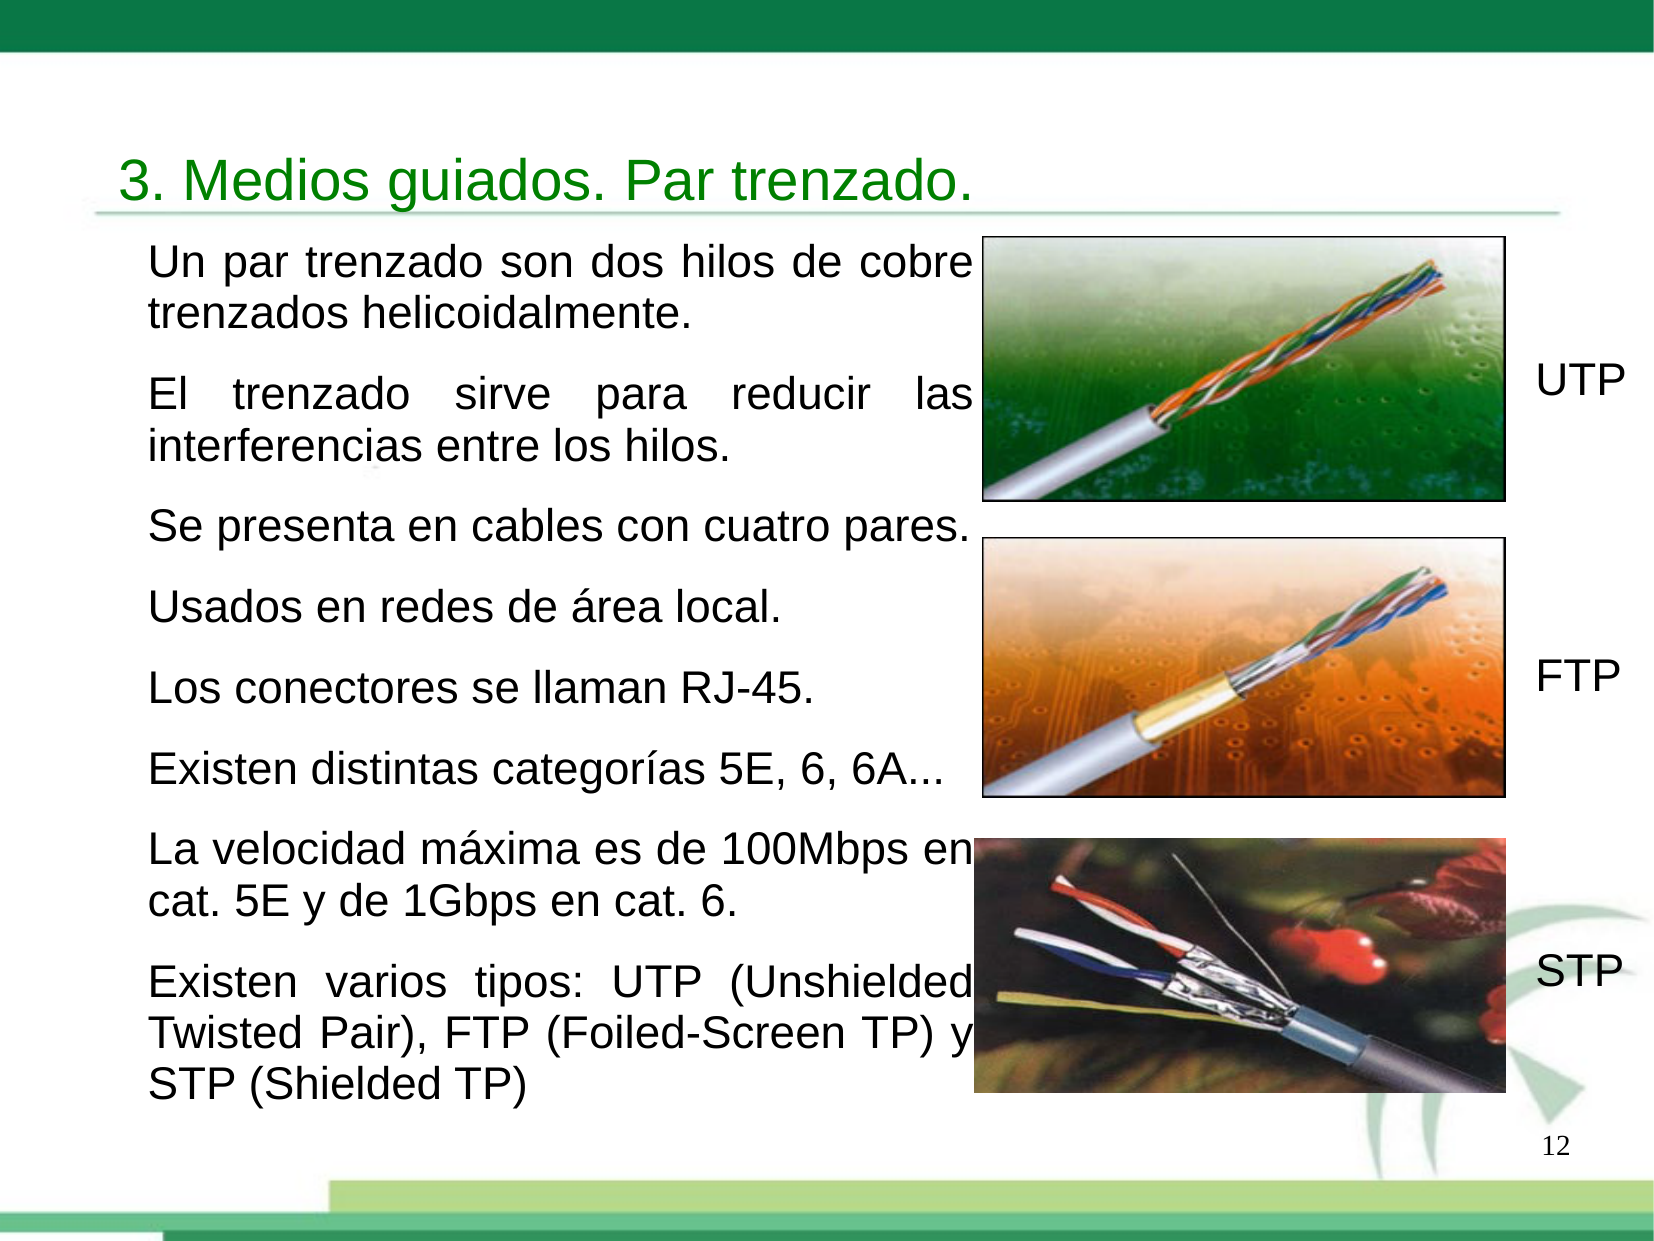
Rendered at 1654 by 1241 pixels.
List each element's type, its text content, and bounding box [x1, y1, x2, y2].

list STP [1535, 944, 1654, 997]
list FTP [1535, 649, 1654, 701]
text_box 3. Medios guiados. Par trenzado. [118, 147, 1418, 223]
picture [0, 0, 1654, 1241]
list Un par trenzado son dos hilos de cobre trenzados helicoidalmente. El trenzado sirve para reducir las interferencias entre los hilos. Se presenta en cables con cuatro pares. Usados en redes de área local. Los conectores se llaman RJ-45. Existen distintas categorías 5E, 6, 6A... La velocidad máxima es de 100Mbps en cat. 5E y de 1Gbps en cat. 6. Existen varios tipos: UTP (Unshielded Twisted Pair), FTP (Foiled-Screen TP) y STP (Shielded TP) [147, 236, 975, 1152]
list UTP [1535, 354, 1654, 406]
